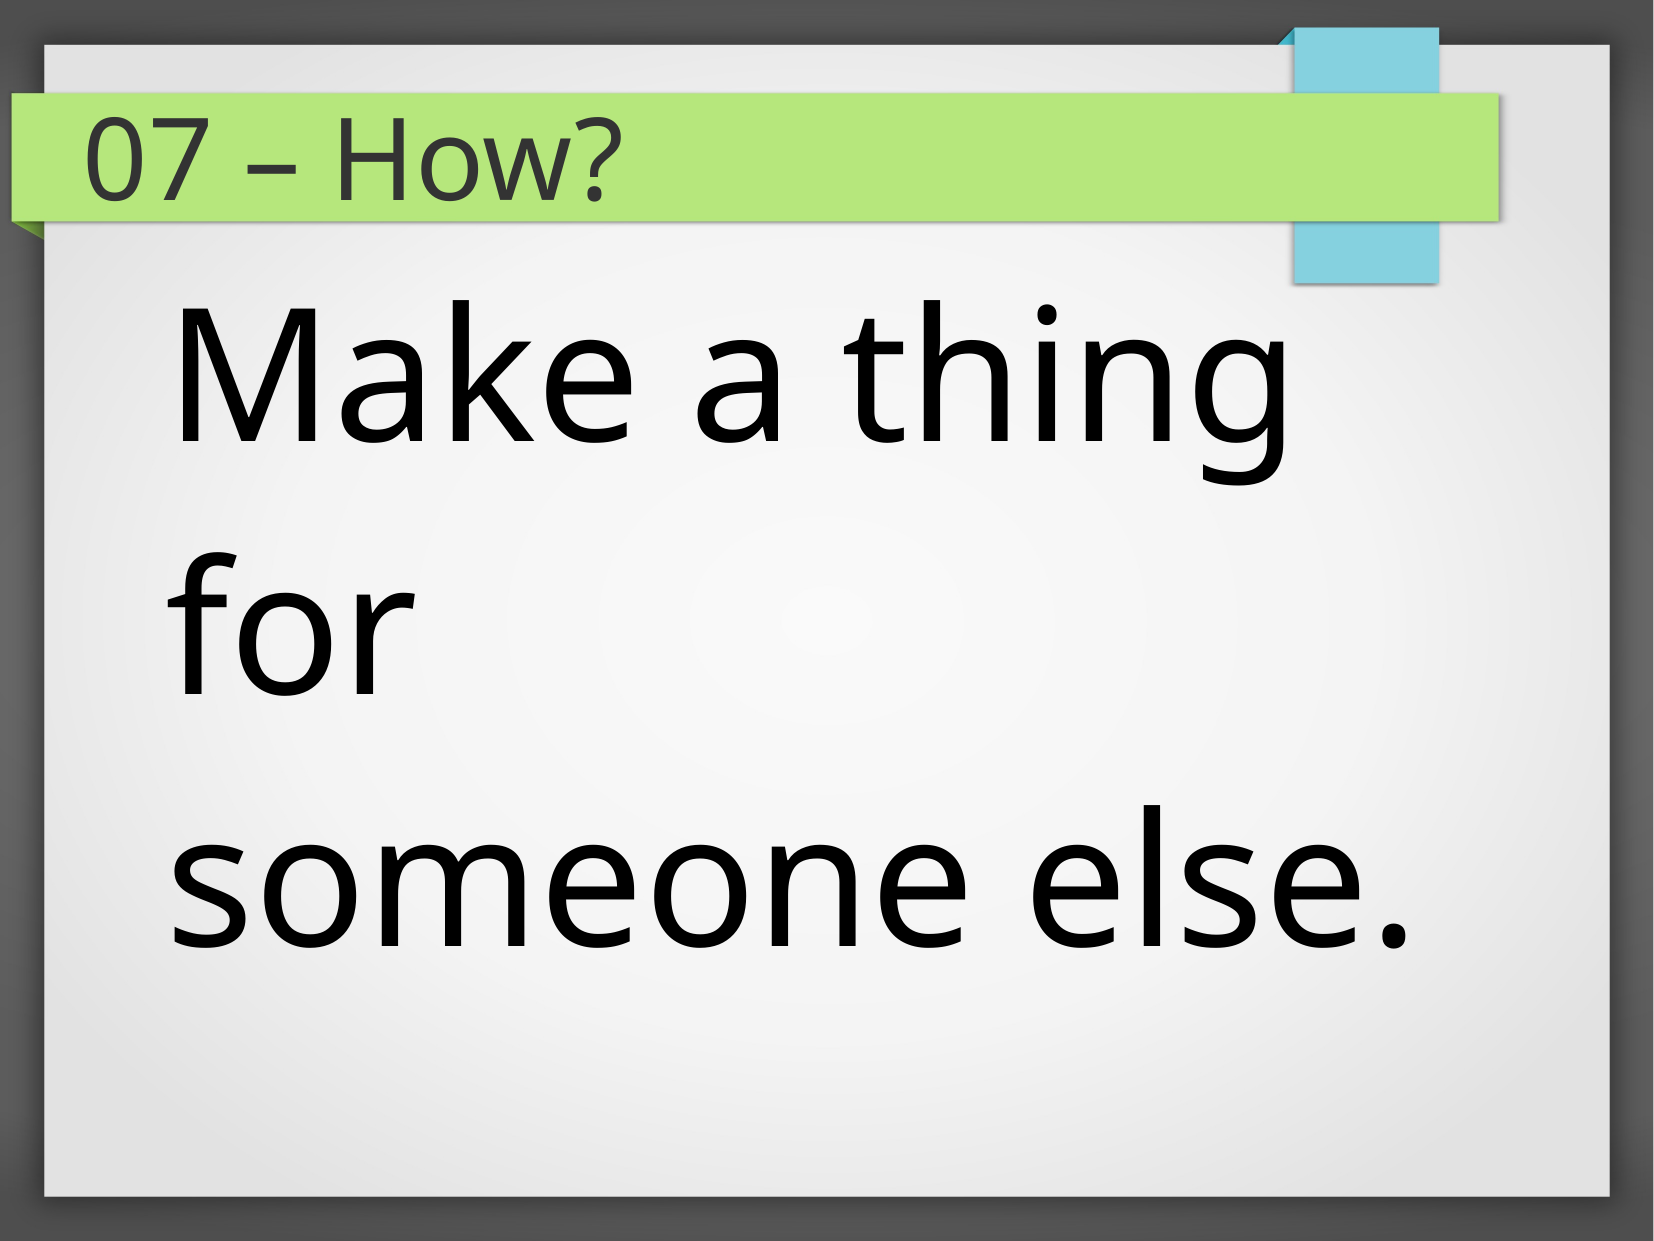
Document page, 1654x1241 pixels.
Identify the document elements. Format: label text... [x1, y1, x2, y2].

title 07 – How? [82, 102, 1465, 209]
subtitle Make a thing for someone else. [165, 243, 1538, 1241]
picture [0, 0, 1654, 1241]
